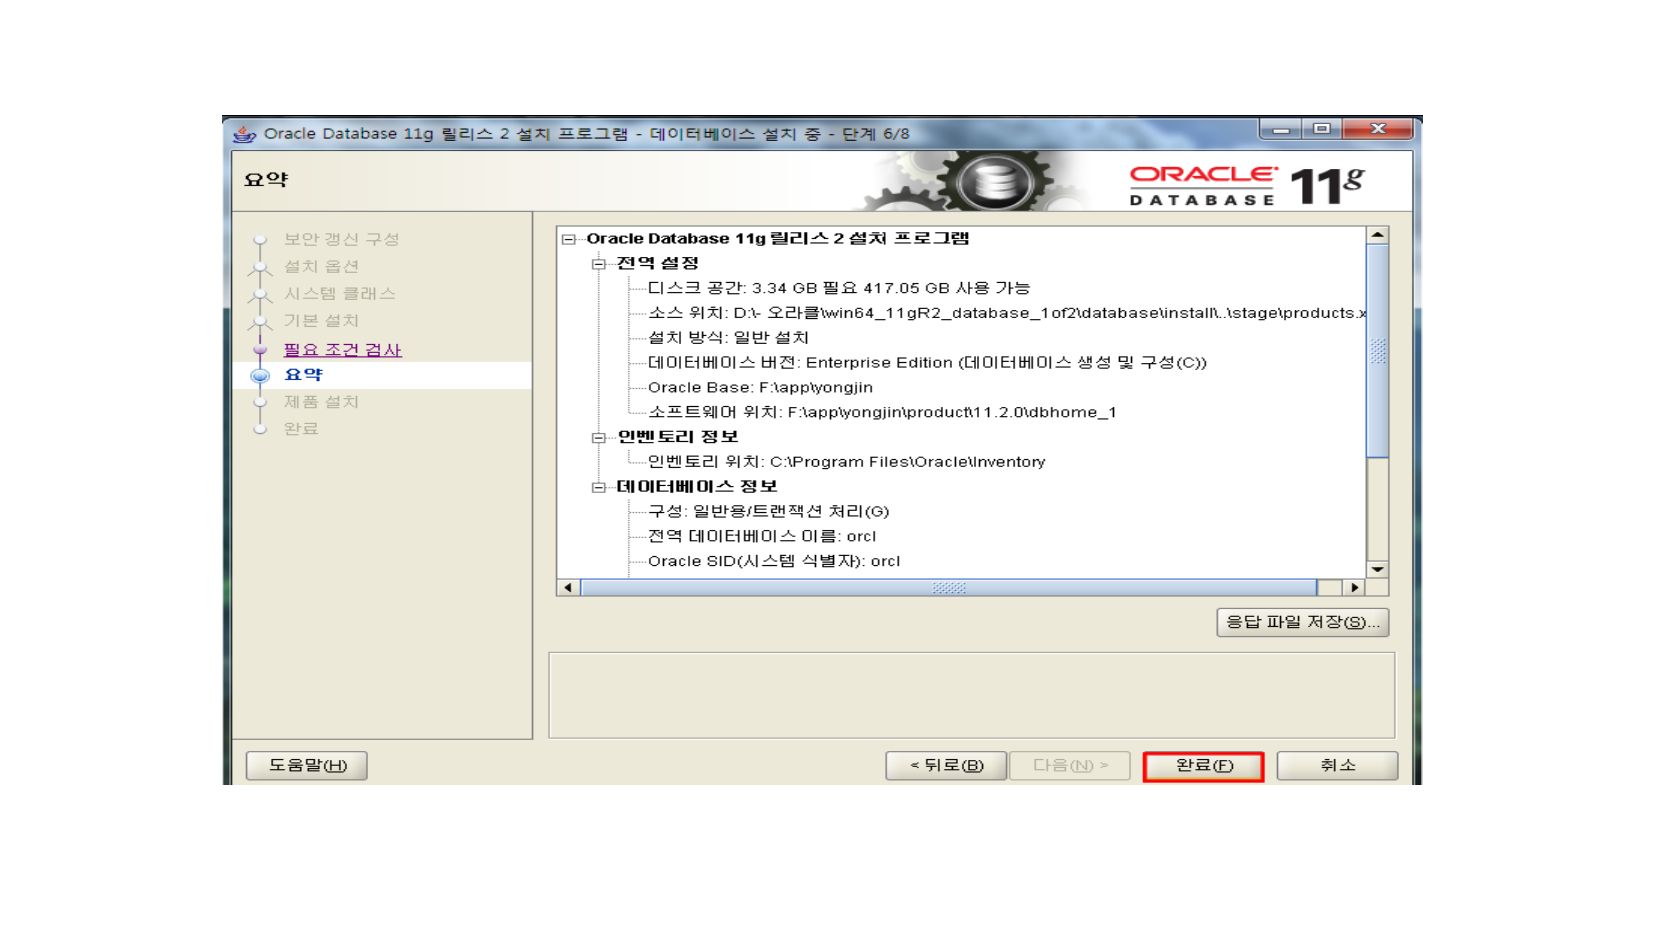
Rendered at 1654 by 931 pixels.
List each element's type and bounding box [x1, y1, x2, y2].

picture [222, 115, 1423, 785]
